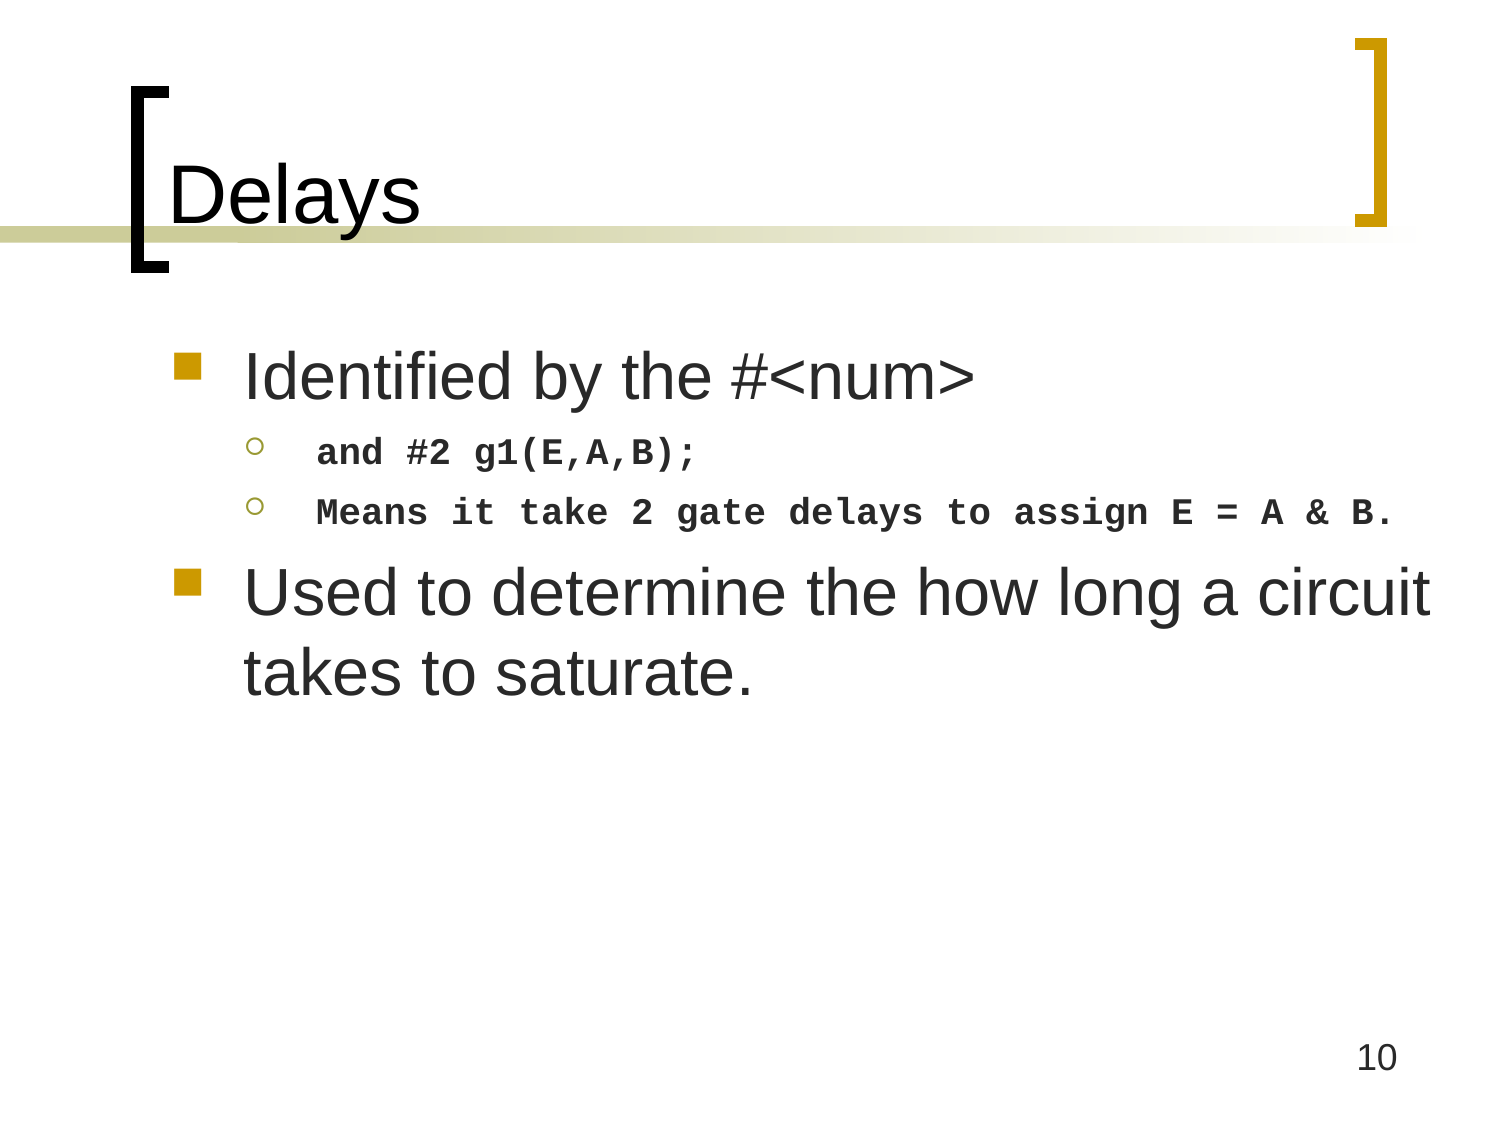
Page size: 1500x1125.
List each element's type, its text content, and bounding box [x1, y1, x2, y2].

title Delays [152, 15, 1328, 248]
list Identified by the #<num> and #2 g1(E,A,B); Means it take 2 gate delays to assign E = A & B. Used to determine the how long a circuit takes to saturate. [155, 324, 1463, 1000]
